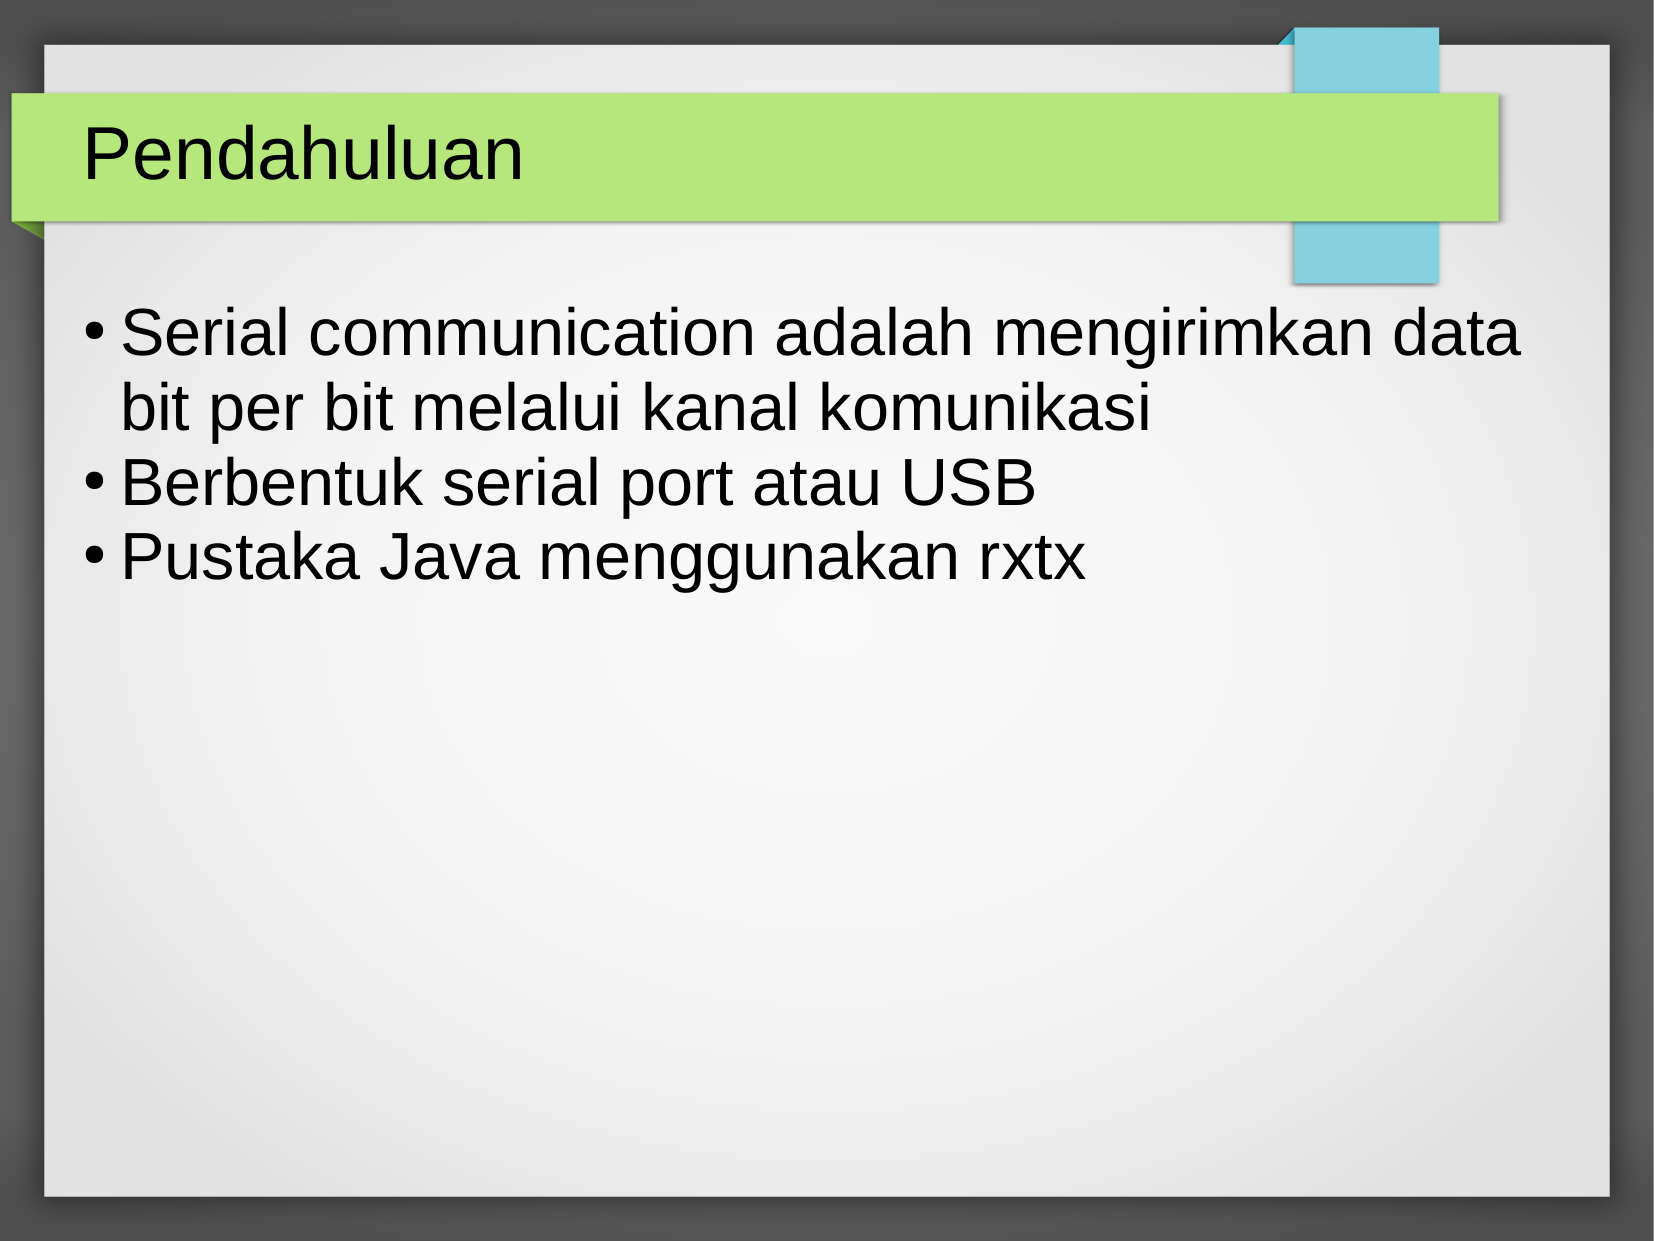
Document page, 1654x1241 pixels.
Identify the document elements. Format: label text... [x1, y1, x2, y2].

picture [0, 0, 1654, 1241]
subtitle Serial communication adalah mengirimkan data bit per bit melalui kanal komunikasi Berbentuk serial port atau USB Pustaka Java menggunakan rxtx [82, 295, 1571, 1015]
title Pendahuluan [82, 94, 1264, 213]
